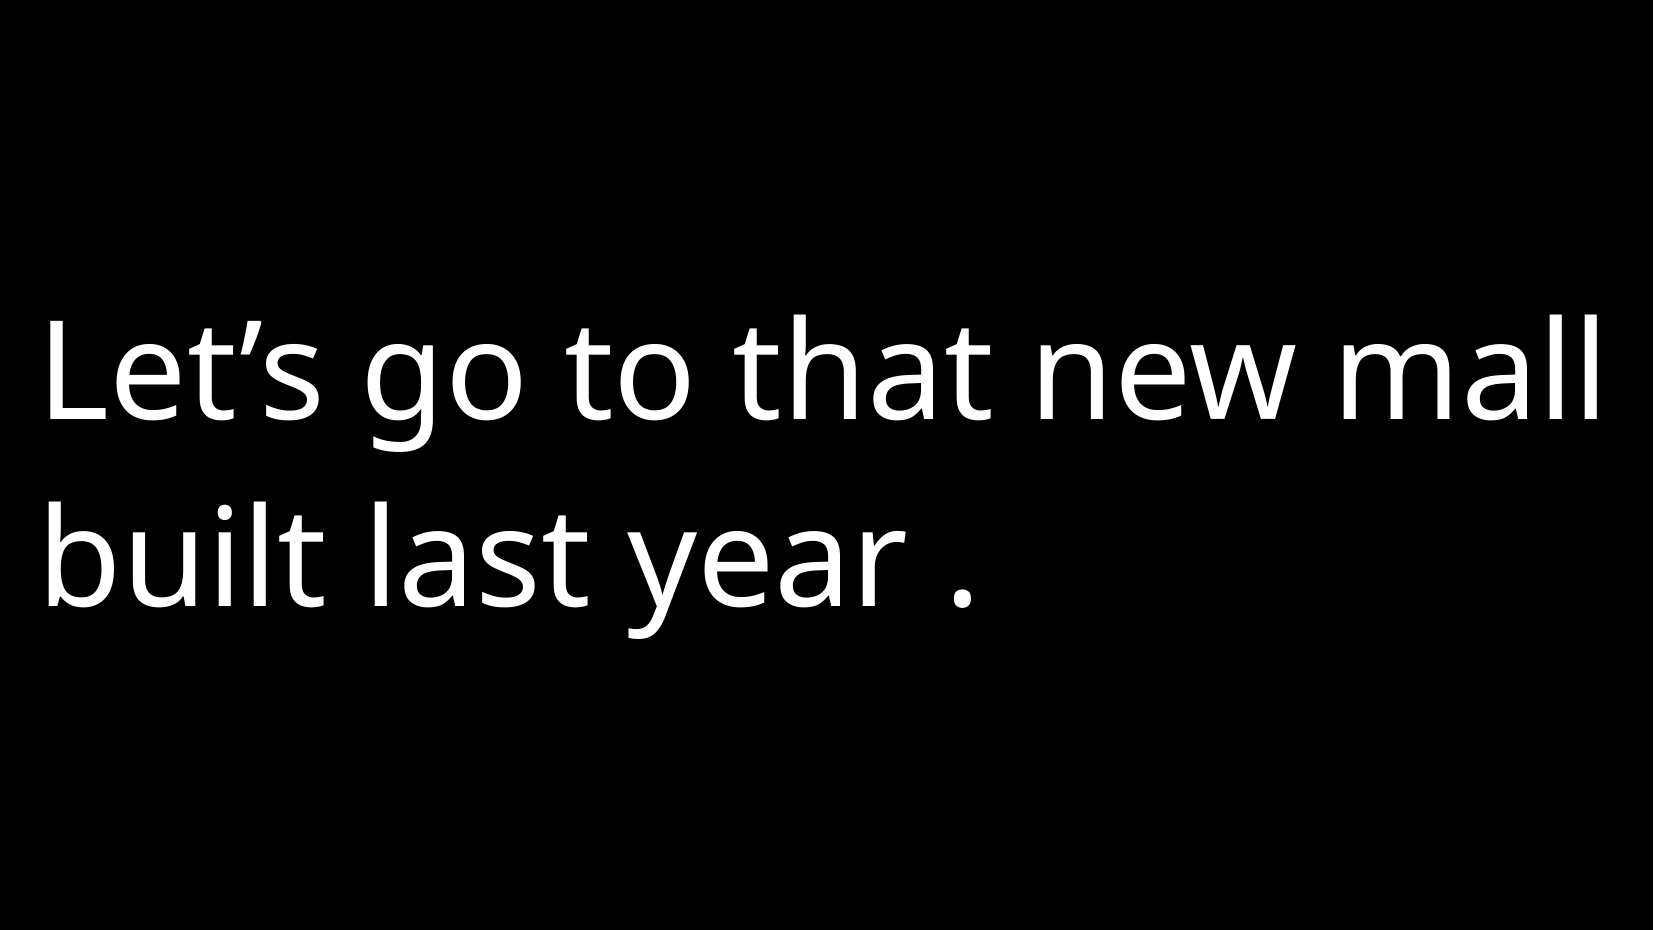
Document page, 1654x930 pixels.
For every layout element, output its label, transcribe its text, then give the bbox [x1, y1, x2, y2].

title Let’s go to that new mall built last year . [37, 19, 1612, 900]
